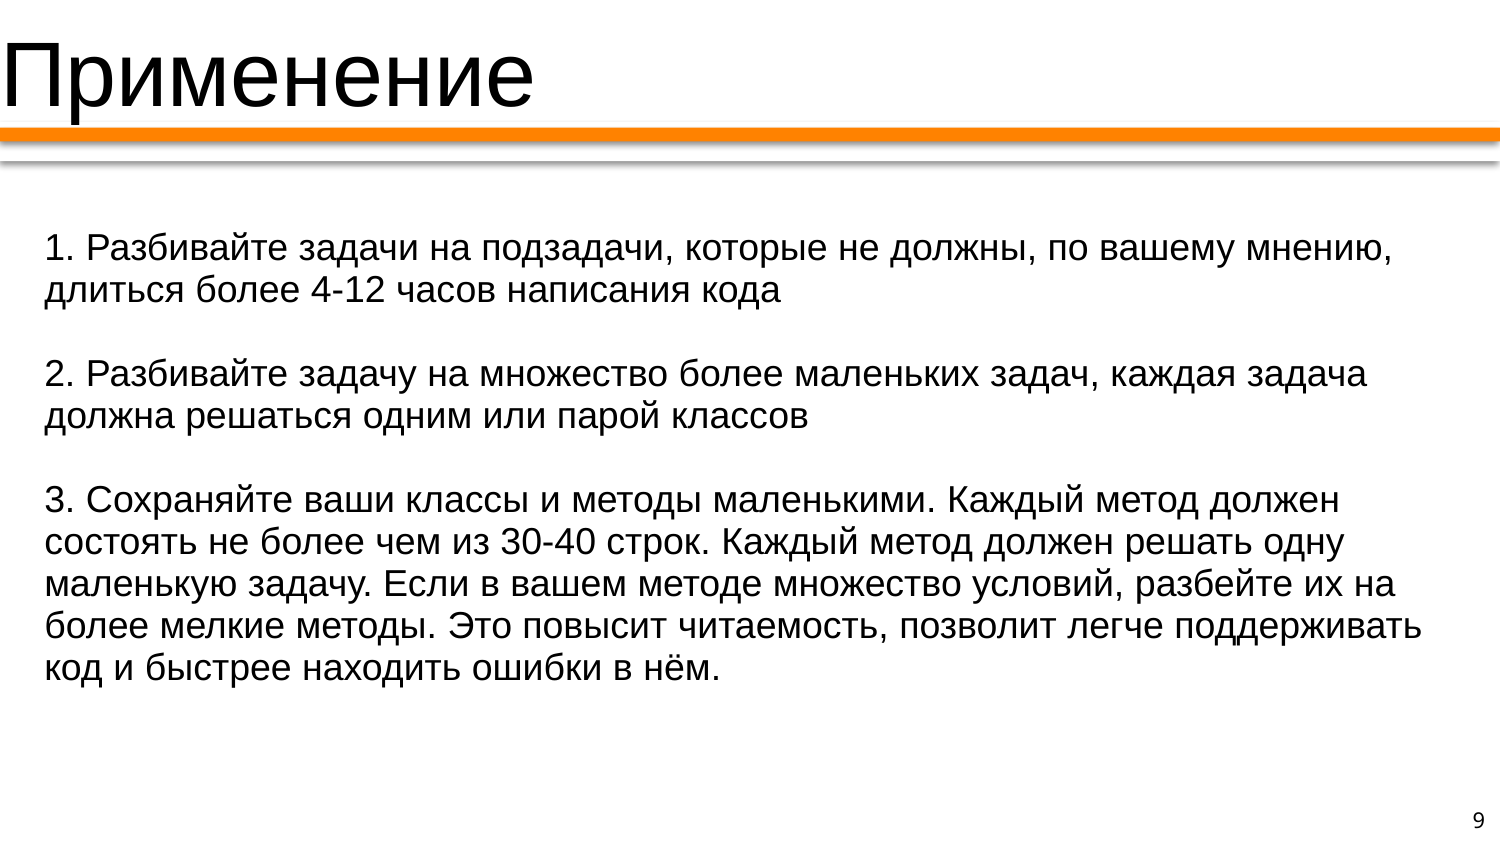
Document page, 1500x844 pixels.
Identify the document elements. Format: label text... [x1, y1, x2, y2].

title Применение [0, 0, 1500, 148]
text_box 1. Разбивайте задачи на подзадачи, которые не должны, по вашему мнению, длиться более 4-12 часов написания кода 2. Разбивайте задачу на множество более маленьких задач, каждая задача должна решаться одним или парой классов 3. Сохраняйте ваши классы и методы маленькими. Каждый метод должен состоять не более чем из 30-40 строк. Каждый метод должен решать одну маленькую задачу. Если в вашем методе множество условий, разбейте их на более мелкие методы. Это повысит читаемость, позволит легче поддерживать код и быстрее находить ошибки в нём. [29, 219, 1447, 739]
